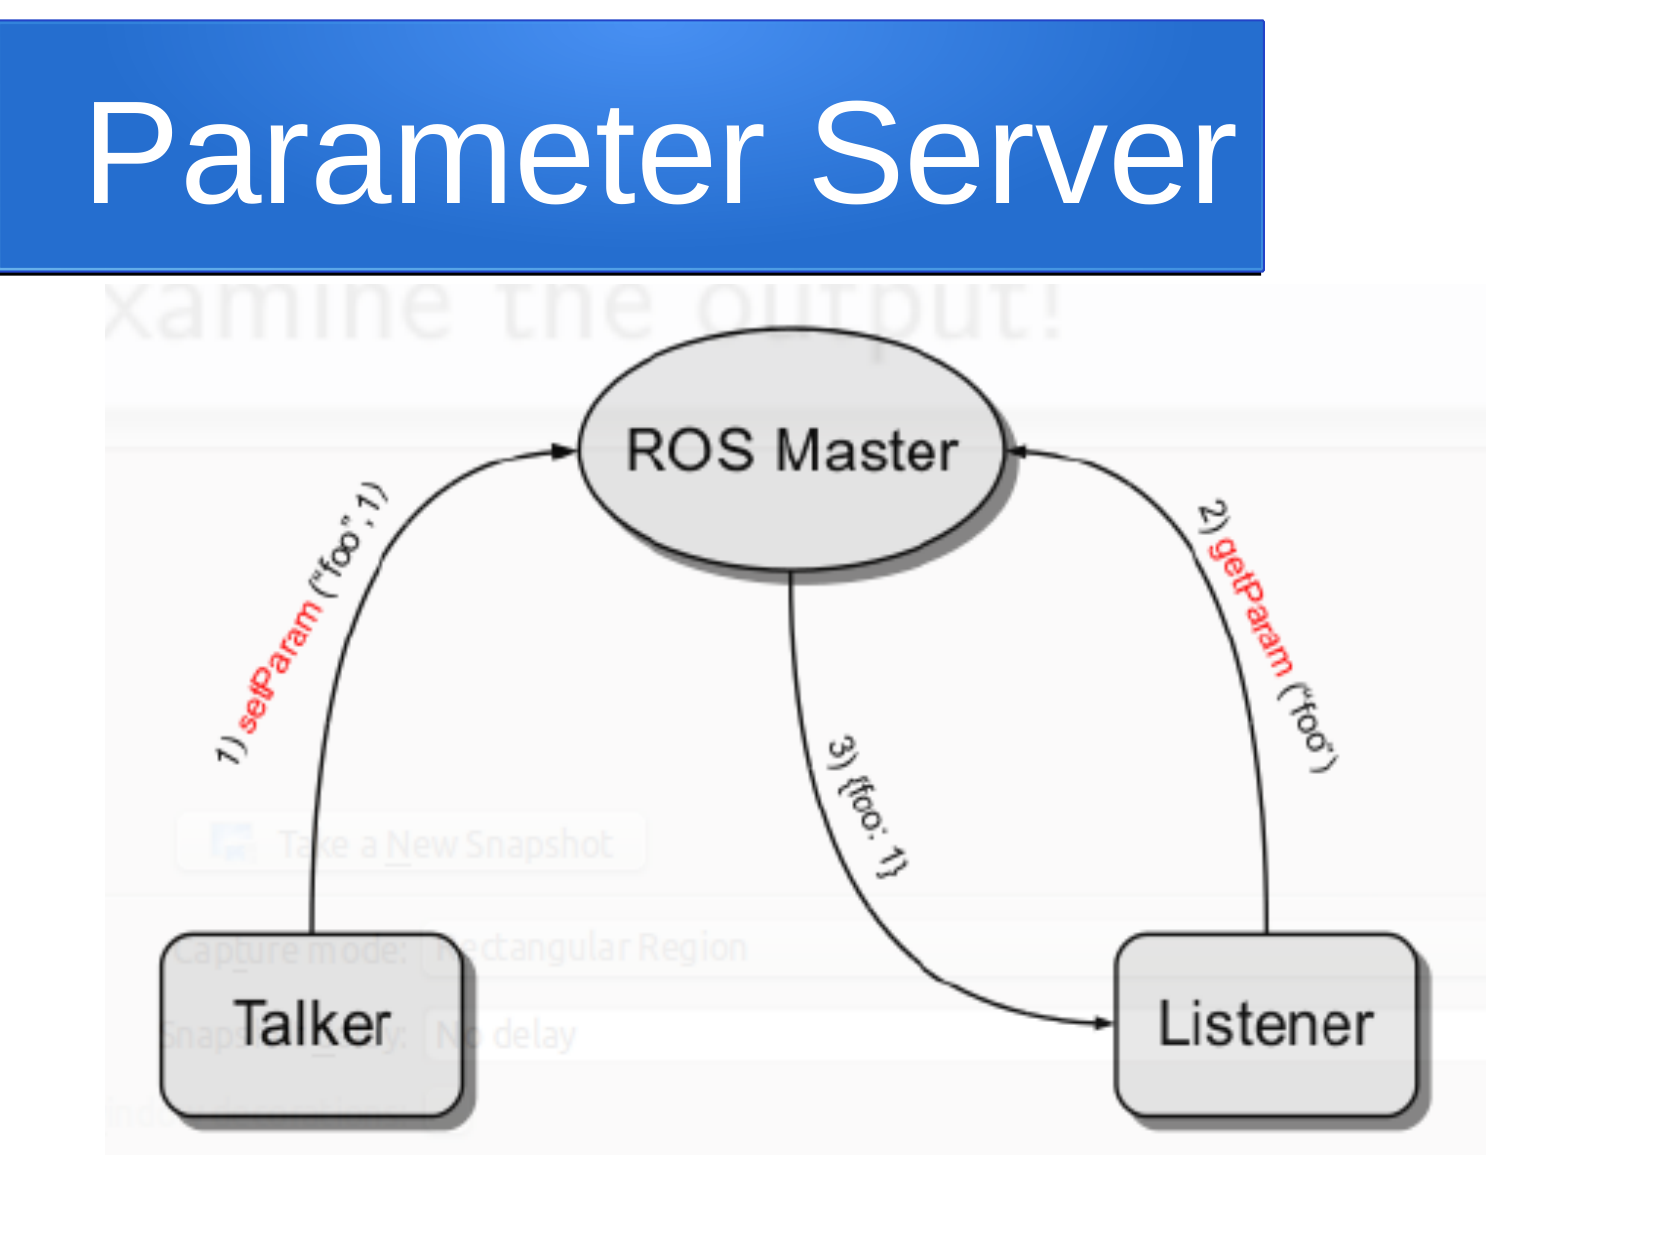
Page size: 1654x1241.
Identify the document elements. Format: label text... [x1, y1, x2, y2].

title Parameter Server [82, 49, 1250, 257]
picture [105, 284, 1486, 1156]
